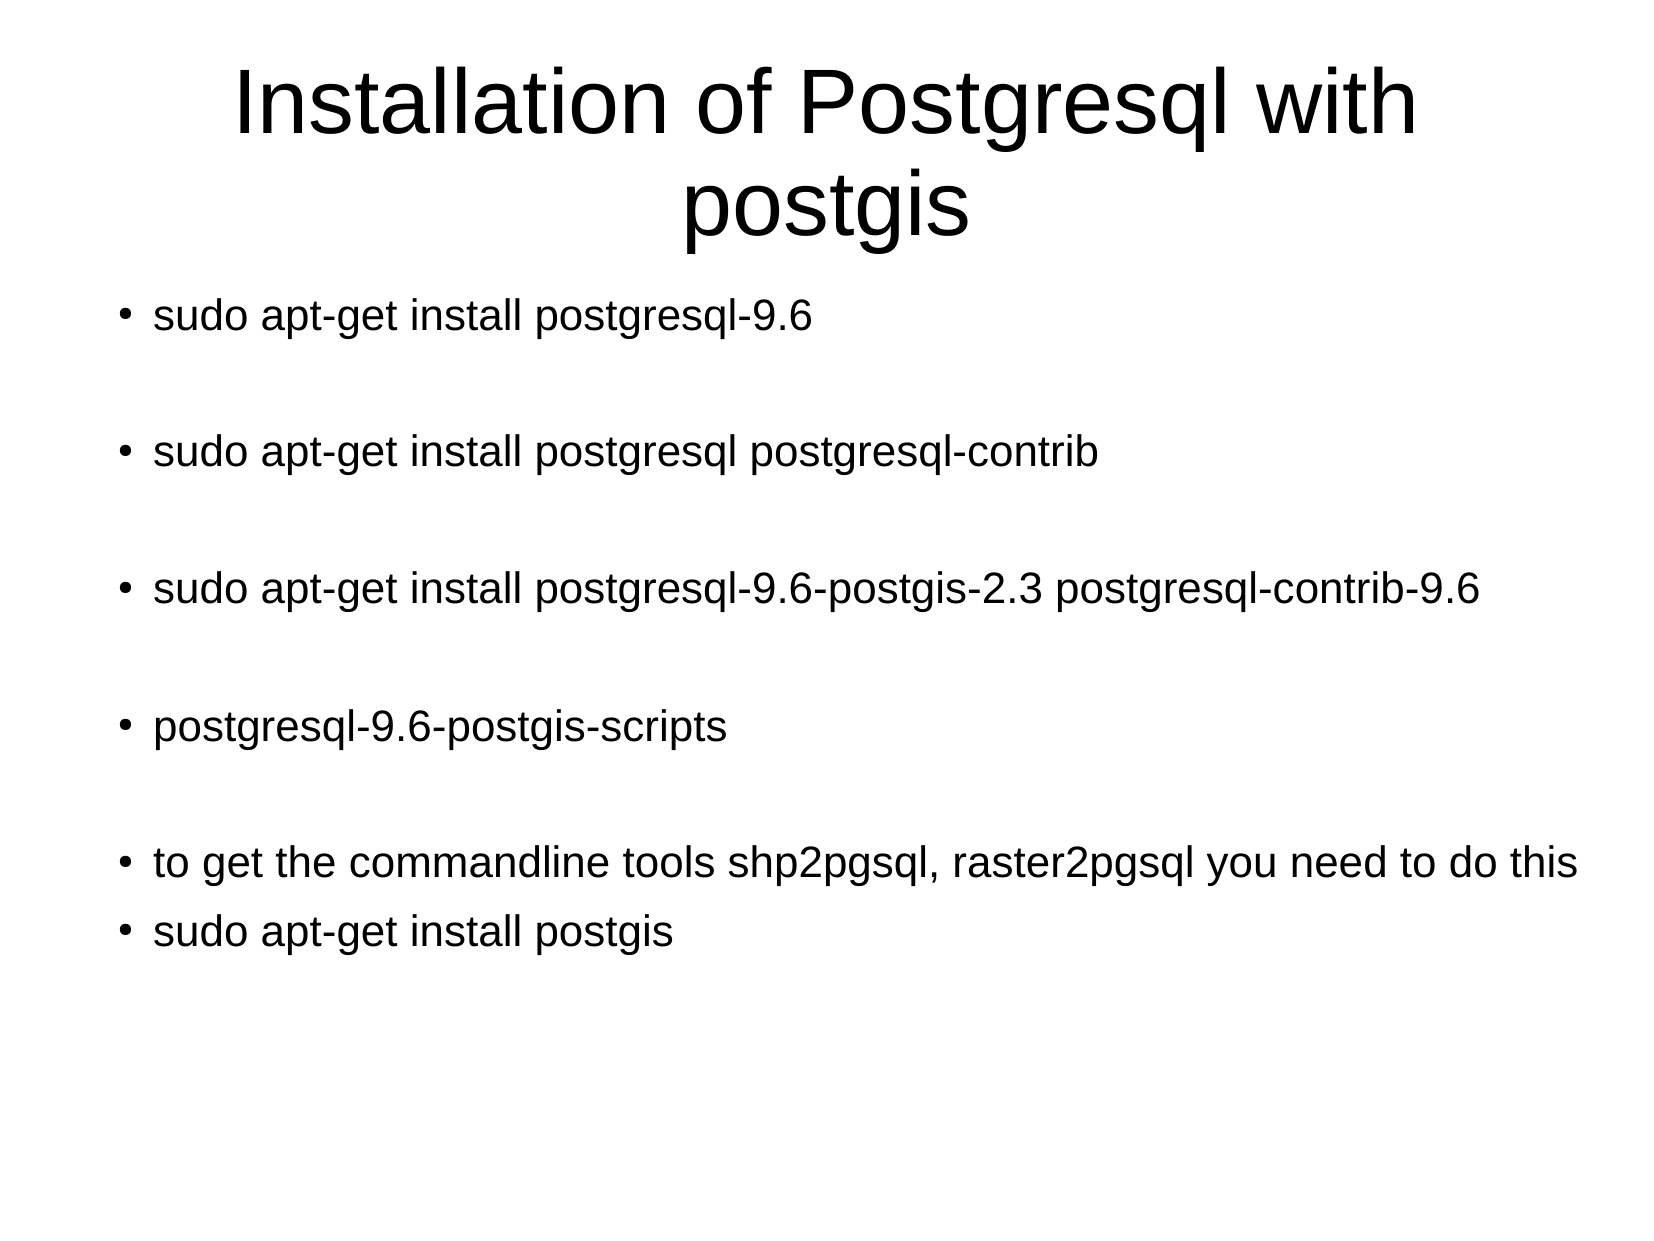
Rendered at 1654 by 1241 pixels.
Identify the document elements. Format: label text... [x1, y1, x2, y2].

title Installation of Postgresql with postgis [82, 49, 1571, 257]
list sudo apt-get install postgresql-9.6 sudo apt-get install postgresql postgresql-contrib sudo apt-get install postgresql-9.6-postgis-2.3 postgresql-contrib-9.6 postgresql-9.6-postgis-scripts to get the commandline tools shp2pgsql, raster2pgsql you need to do this sudo apt-get install postgis [106, 290, 1595, 1010]
